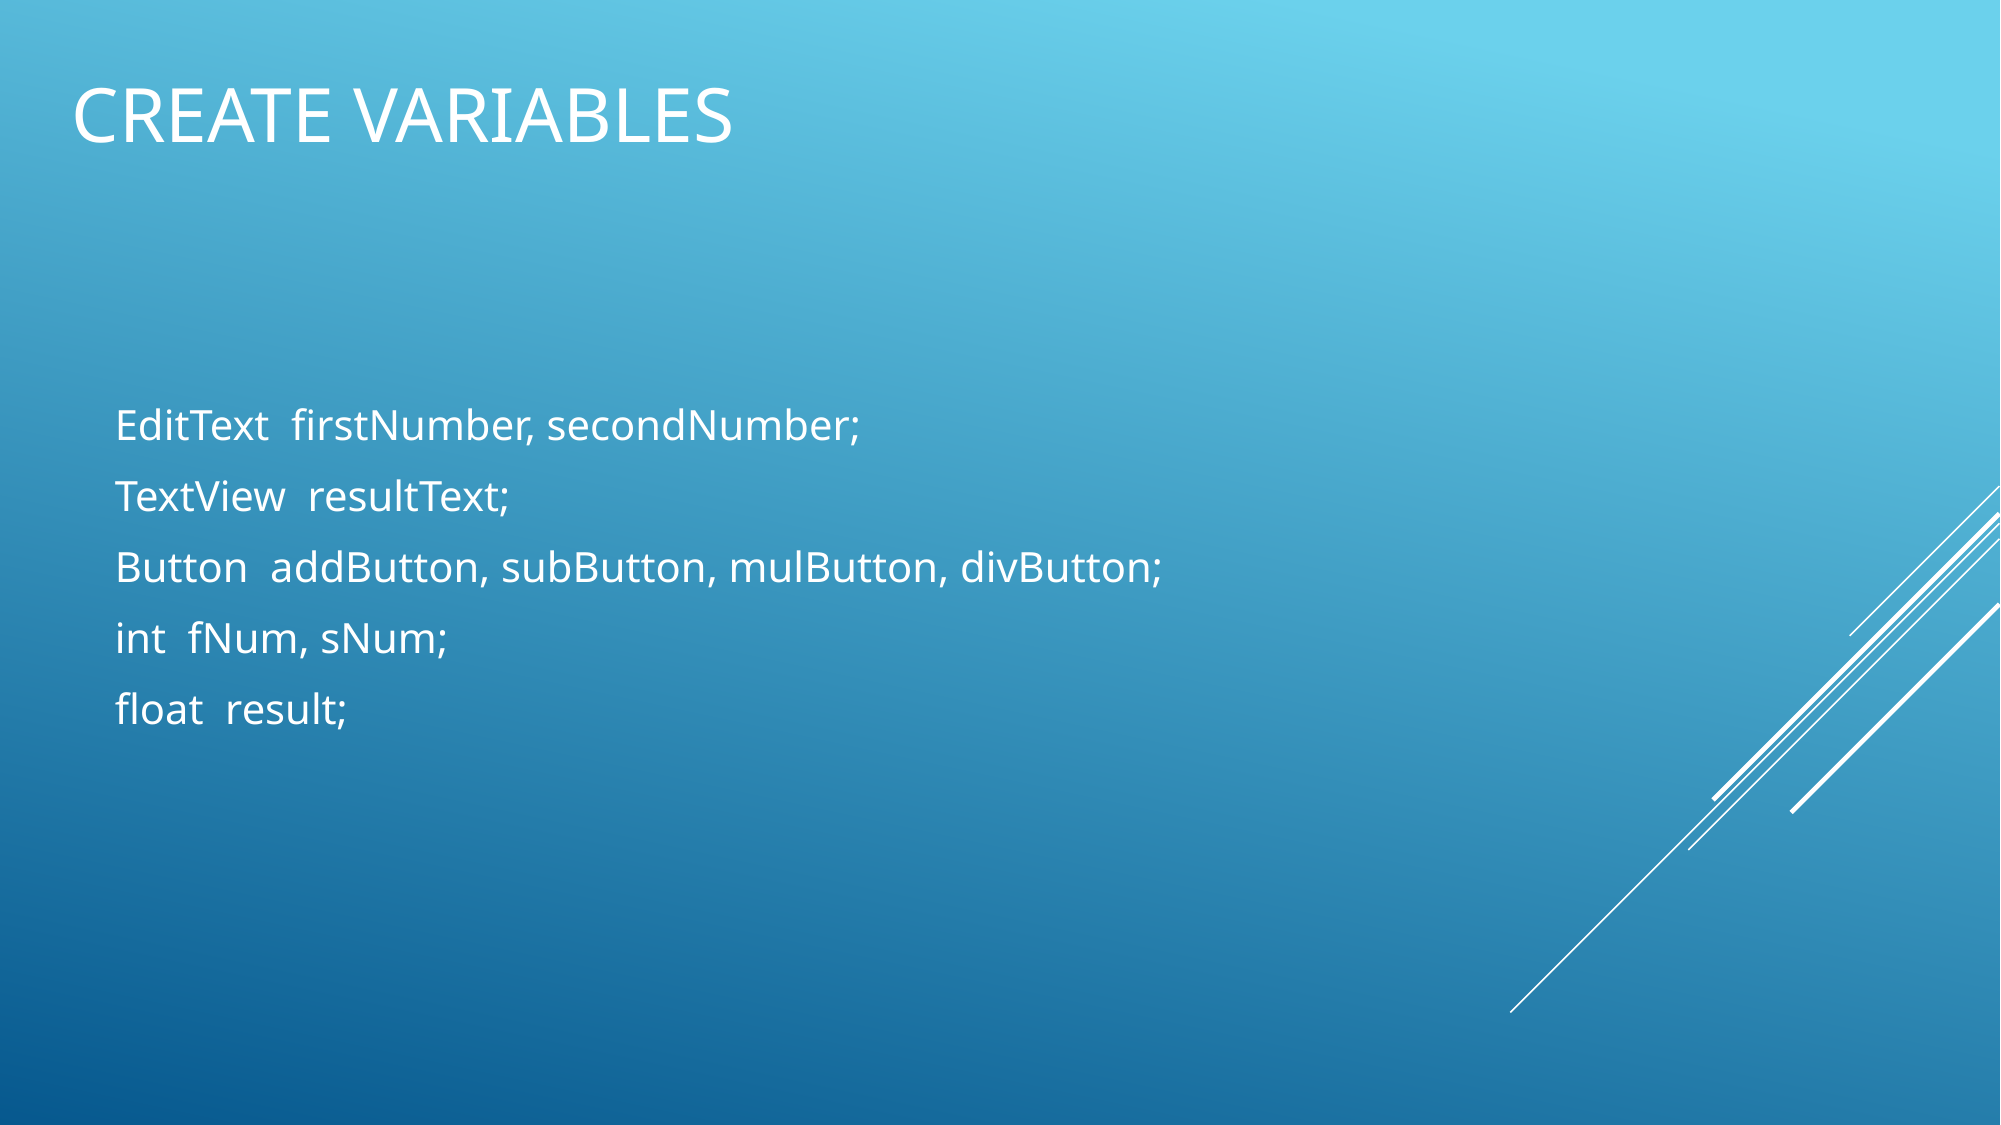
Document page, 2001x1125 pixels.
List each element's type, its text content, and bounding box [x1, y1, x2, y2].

title Create Variables [56, 0, 1457, 237]
list EditText firstNumber, secondNumber; TextView resultText; Button addButton, subButton, mulButton, divButton; int fNum, sNum; float result; [56, 269, 1457, 863]
